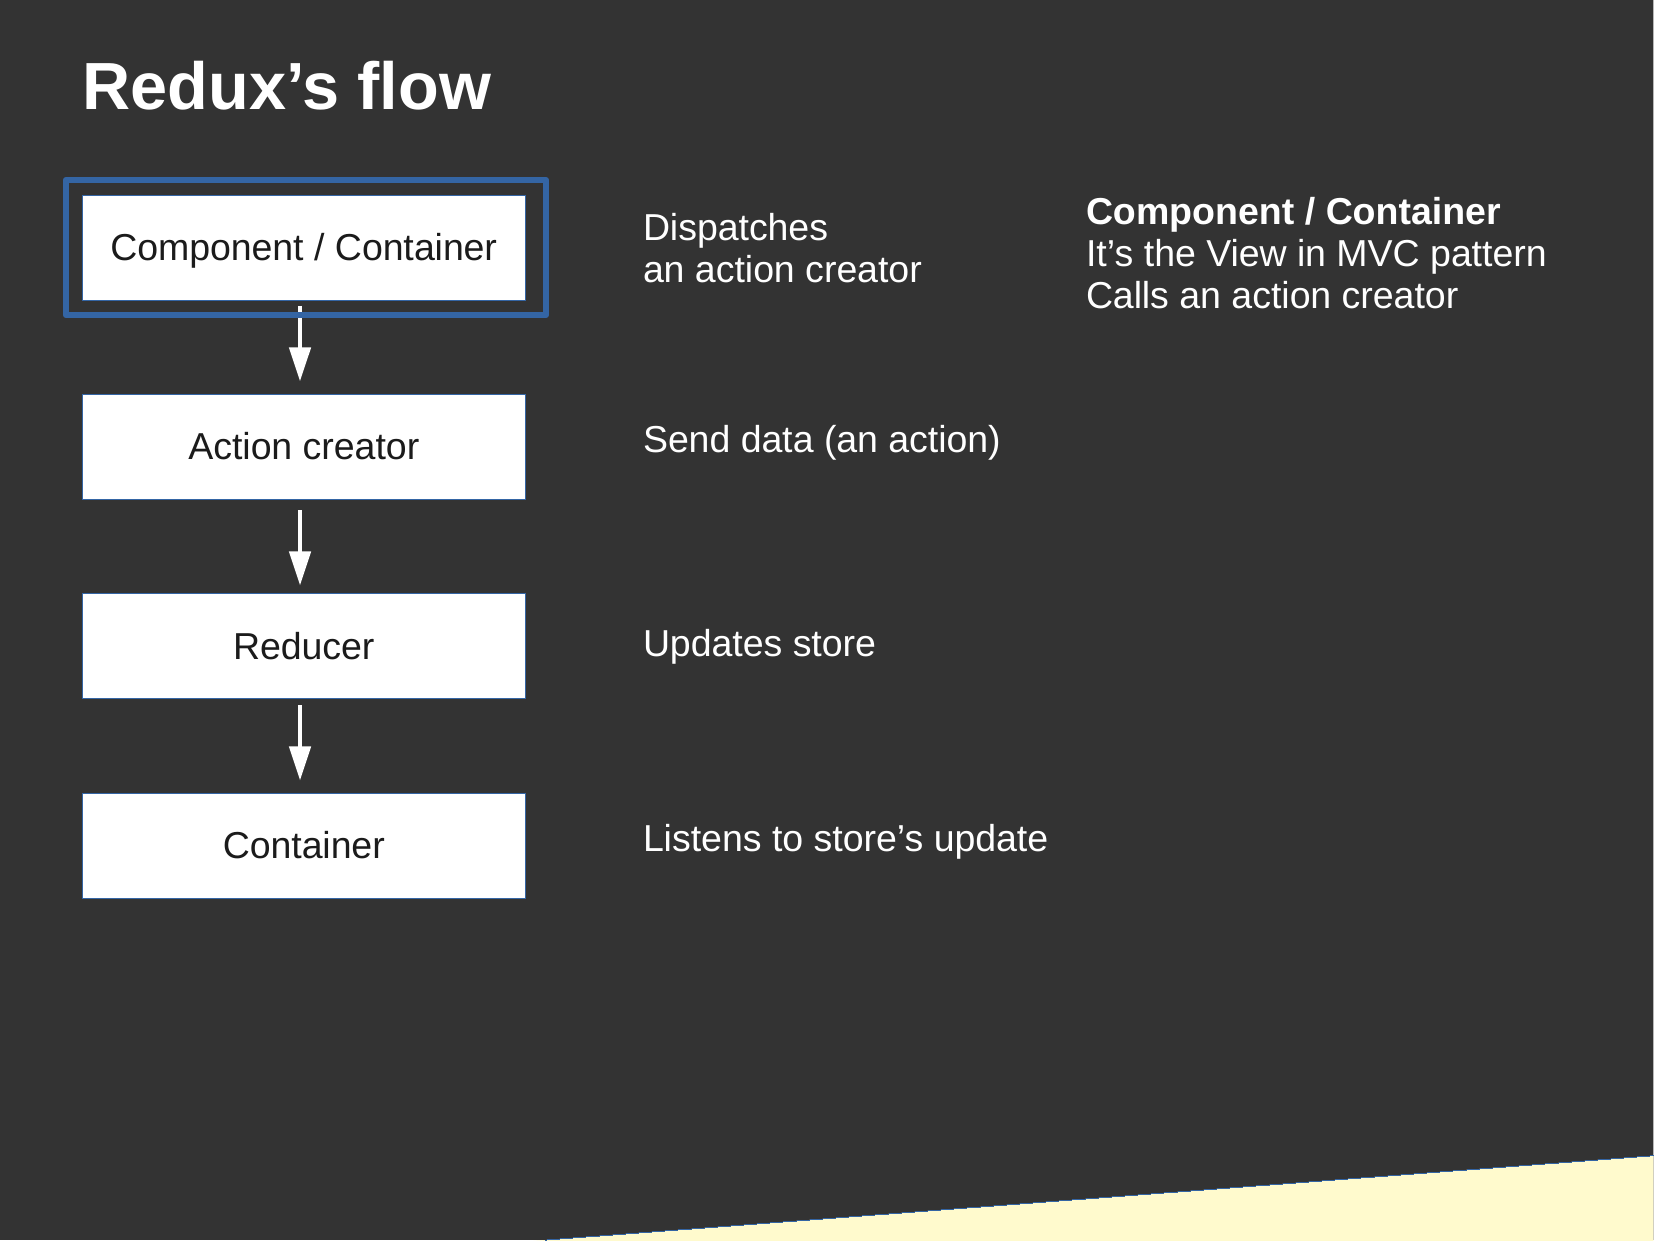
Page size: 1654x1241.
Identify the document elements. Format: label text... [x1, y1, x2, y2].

text_box Component / Container It’s the View in MVC pattern Calls an action creator [1071, 183, 1627, 325]
text_box Send data (an action) [628, 411, 1184, 472]
text_box Updates store [628, 615, 1184, 676]
text_box [65, 180, 546, 316]
text_box Reducer [82, 593, 526, 699]
text_box Action creator [82, 394, 526, 500]
text_box [533, 1155, 1654, 1241]
text_box Container [82, 793, 526, 899]
text_box Listens to store’s update [628, 810, 1184, 871]
text_box Dispatches an action creator [628, 198, 1021, 298]
title Redux’s flow [82, 49, 571, 125]
